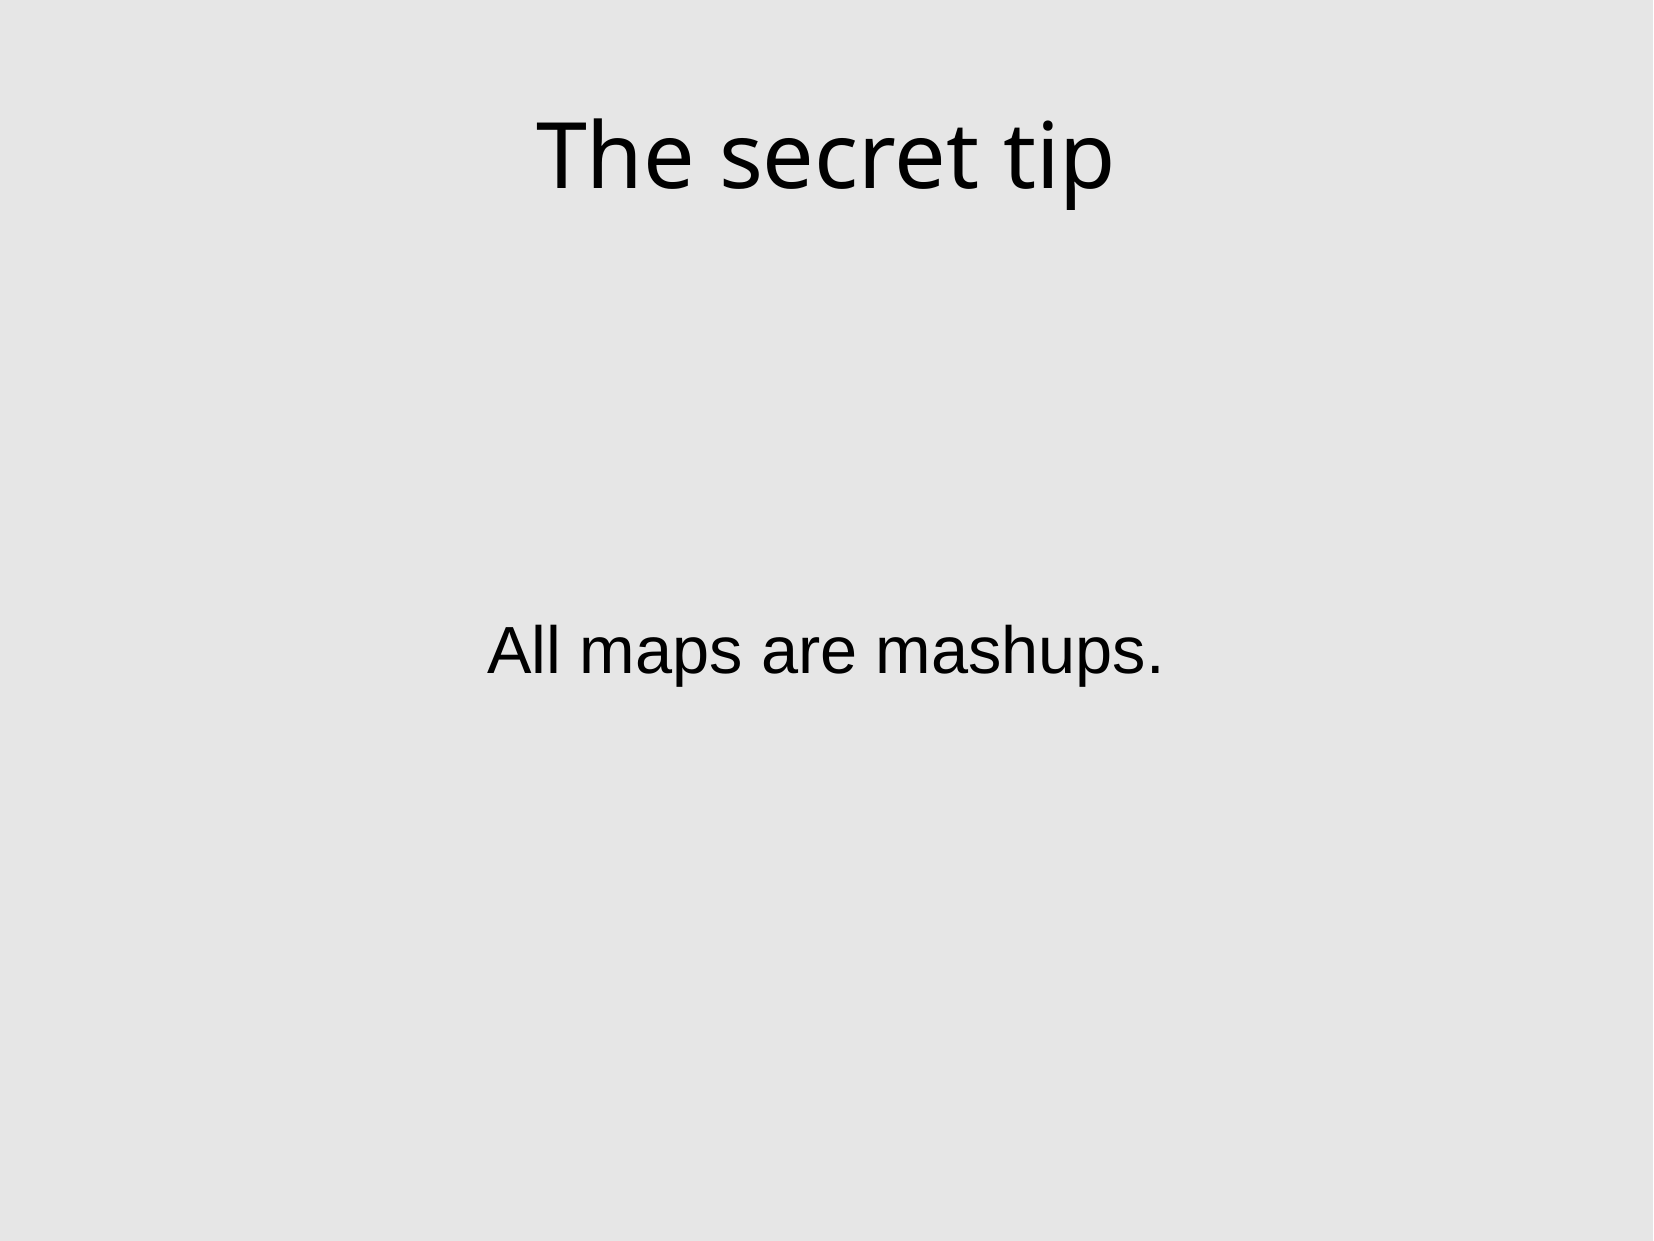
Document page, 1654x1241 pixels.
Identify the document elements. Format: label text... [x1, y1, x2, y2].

subtitle All maps are mashups. [82, 290, 1571, 1010]
title The secret tip [82, 49, 1571, 257]
